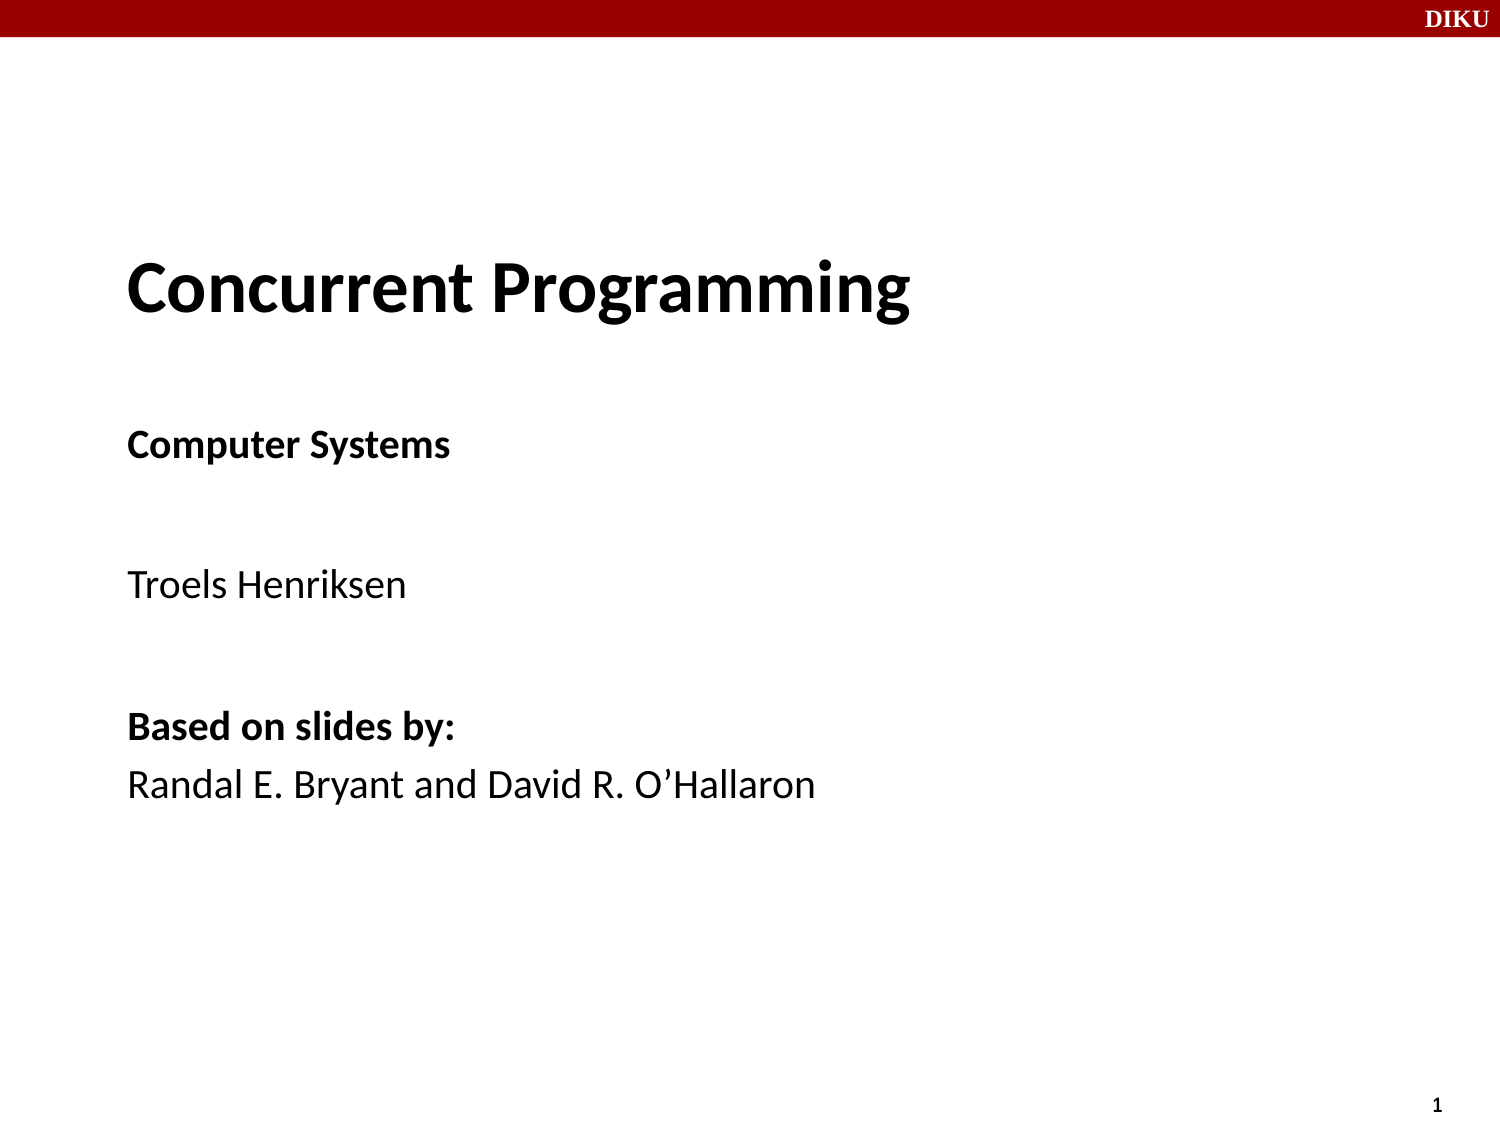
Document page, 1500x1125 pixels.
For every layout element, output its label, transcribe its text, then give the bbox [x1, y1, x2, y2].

text_box Concurrent Programming Computer Systems Troels Henriksen [112, 262, 1388, 582]
text_box Based on slides by: Randal E. Bryant and David R. O’Hallaron [112, 637, 1372, 925]
